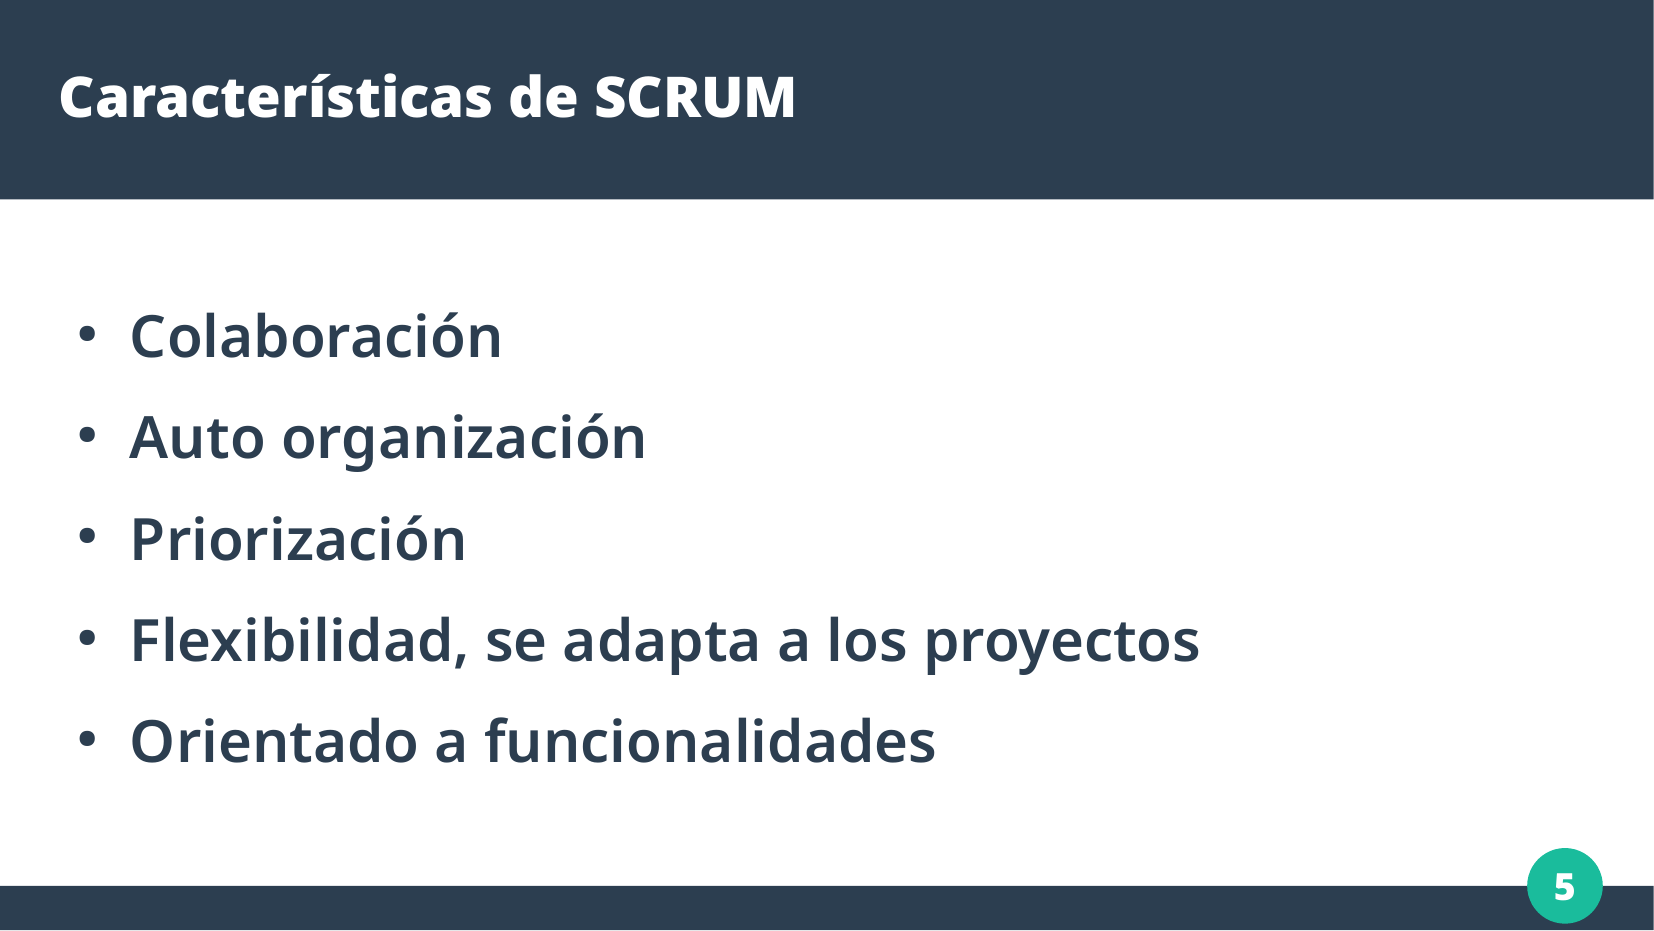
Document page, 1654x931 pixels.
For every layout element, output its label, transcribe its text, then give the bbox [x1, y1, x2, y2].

list Colaboración Auto organización Priorización Flexibilidad, se adapta a los proyectos Orientado a funcionalidades [59, 295, 1595, 864]
title Características de SCRUM [59, 37, 1595, 155]
